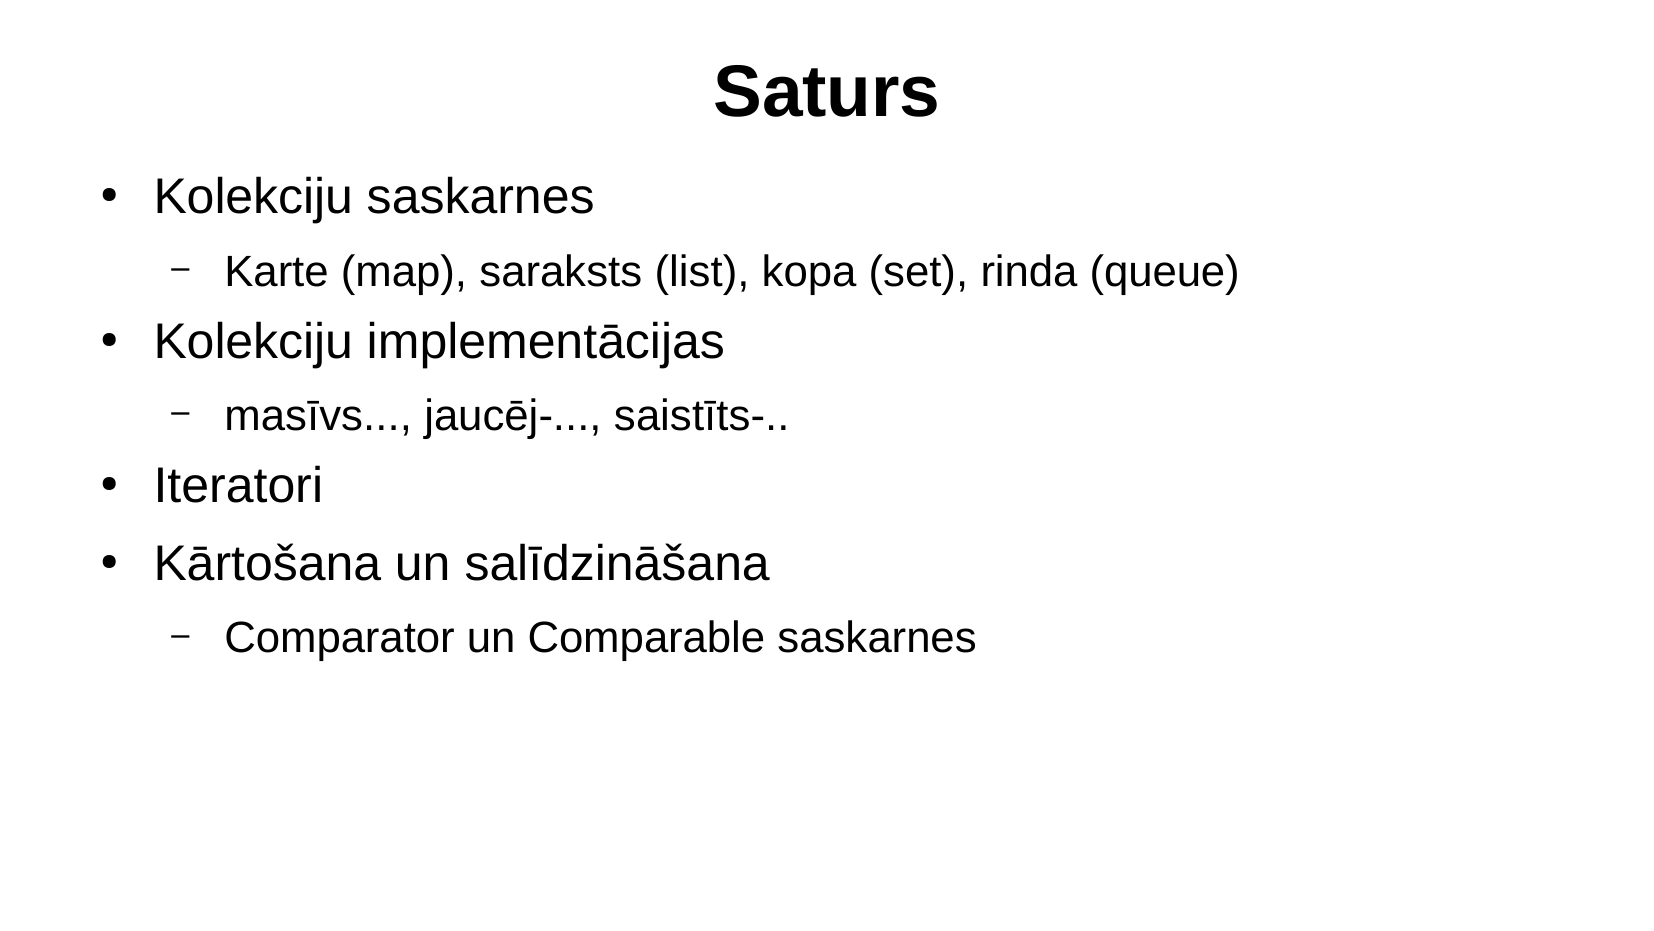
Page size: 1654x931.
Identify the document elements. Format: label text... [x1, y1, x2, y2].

list Kolekciju saskarnes Karte (map), saraksts (list), kopa (set), rinda (queue) Kolekciju implementācijas masīvs..., jaucēj-..., saistīts-.. Iteratori Kārtošana un salīdzināšana Comparator un Comparable saskarnes [82, 168, 1538, 889]
title Saturs [82, 37, 1571, 147]
